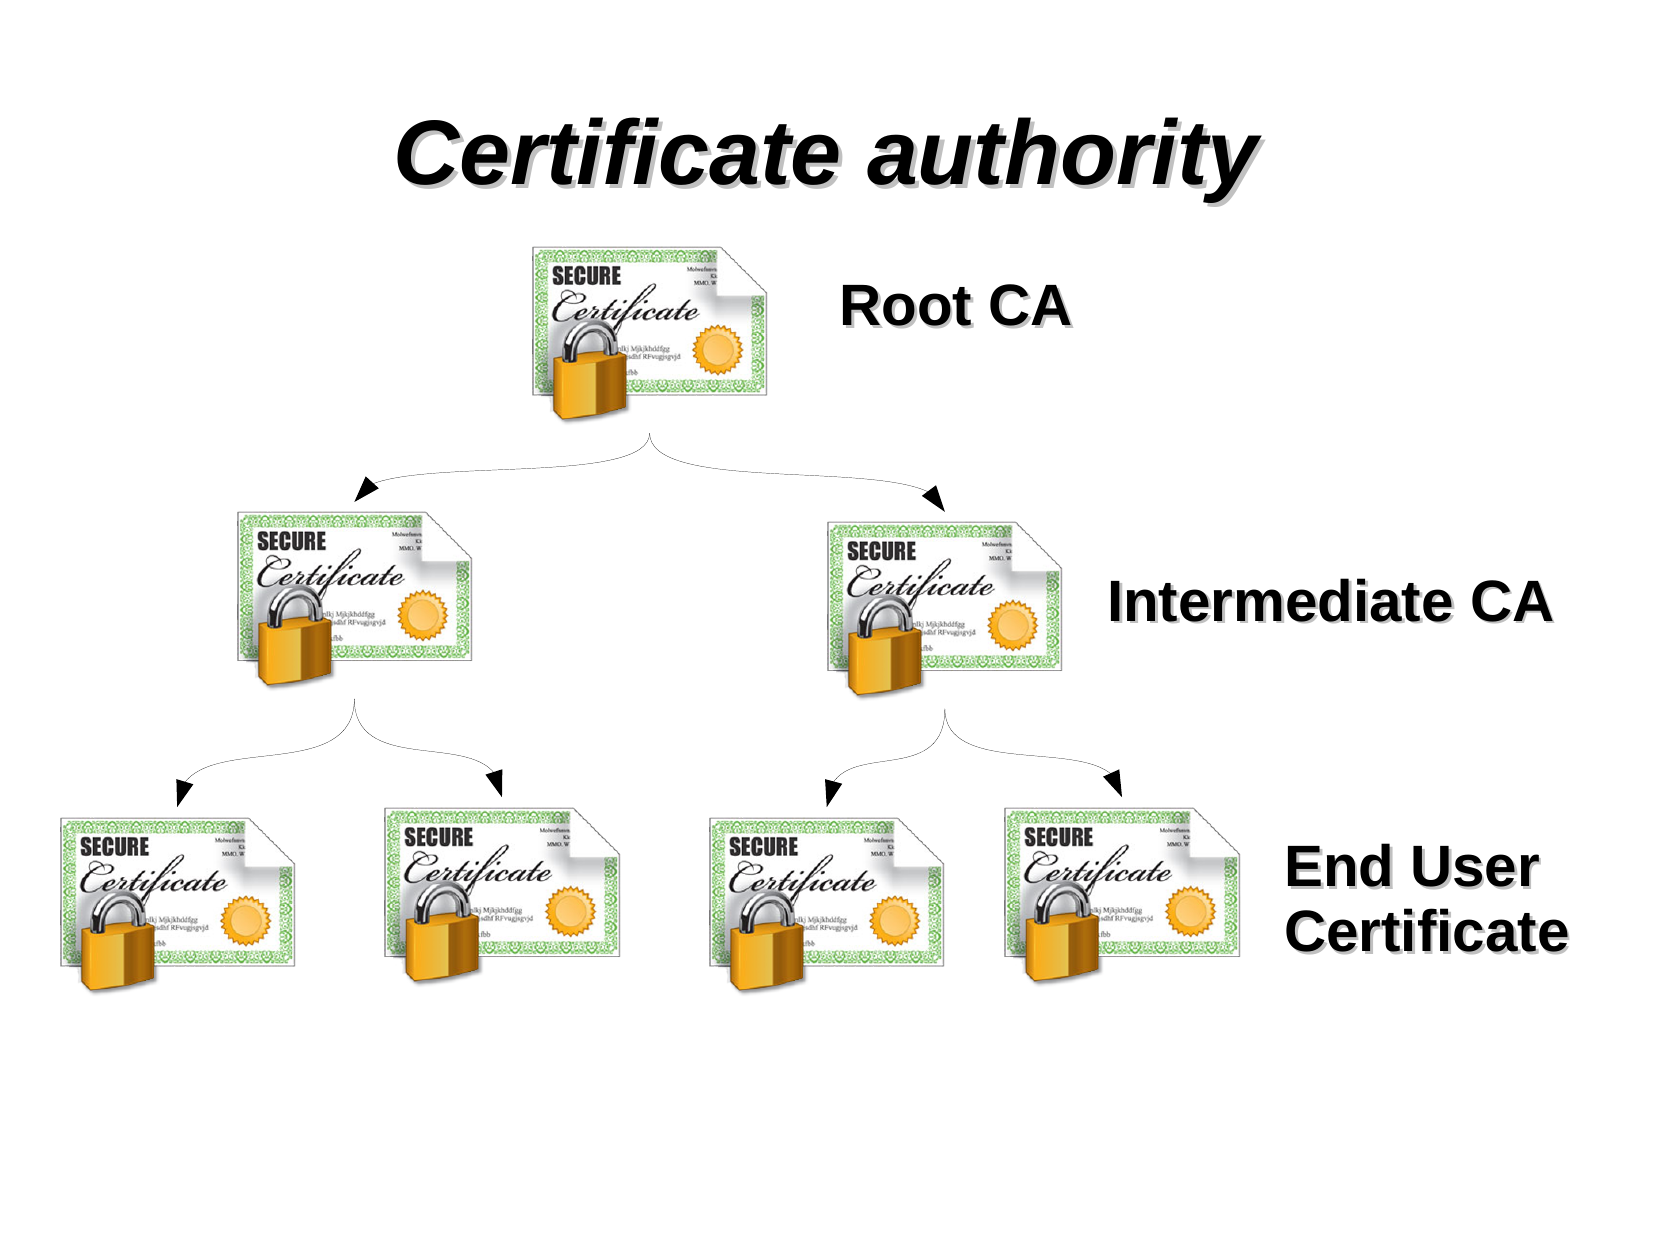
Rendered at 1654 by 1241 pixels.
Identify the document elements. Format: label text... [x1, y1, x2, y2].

picture [708, 807, 945, 1004]
picture [531, 236, 768, 434]
text_box End User Certificate [1269, 826, 1590, 972]
picture [826, 511, 1063, 709]
picture [1003, 797, 1241, 995]
picture [383, 797, 621, 995]
picture [59, 807, 296, 1004]
text_box Intermediate CA [1092, 561, 1582, 641]
title Certificate authority [82, 49, 1571, 257]
text_box Root CA [825, 265, 1093, 346]
picture [236, 501, 473, 699]
